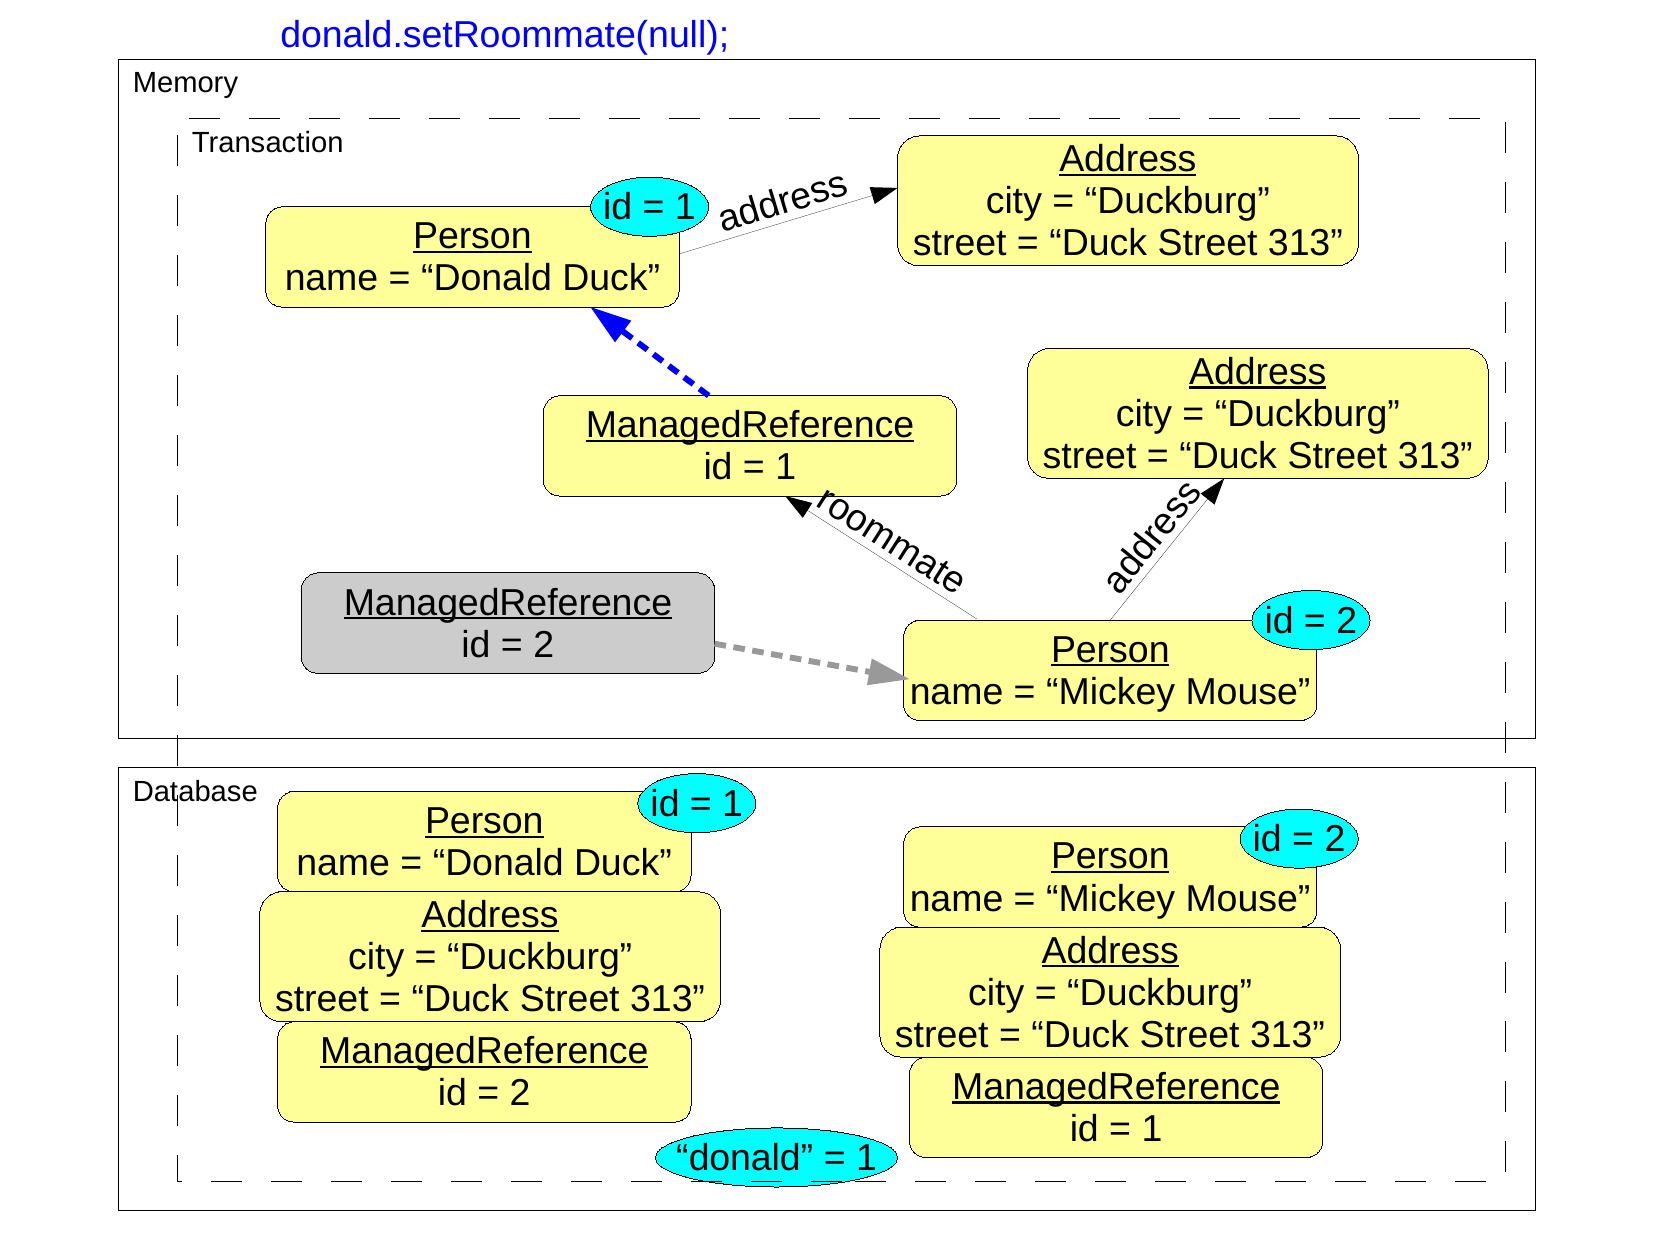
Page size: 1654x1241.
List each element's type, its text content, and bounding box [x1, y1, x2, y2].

text_box Address city = “Duckburg” street = “Duck Street 313” [897, 135, 1359, 266]
text_box Person name = “Mickey Mouse” [903, 620, 1317, 721]
text_box “donald” = 1 [709, 1182, 845, 1188]
text_box ManagedReference id = 1 [543, 395, 957, 497]
text_box Address city = “Duckburg” street = “Duck Street 313” [1027, 348, 1489, 479]
text_box Database [118, 767, 1536, 1211]
text_box id = 1 [590, 177, 709, 237]
text_box Memory [118, 59, 1536, 739]
text_box Transaction [177, 118, 1506, 1182]
text_box Person name = “Donald Duck” [265, 206, 680, 308]
text_box donald.setRoommate(null); [265, 6, 1654, 64]
text_box id = 2 [1251, 590, 1371, 650]
text_box ManagedReference id = 2 [301, 572, 715, 674]
